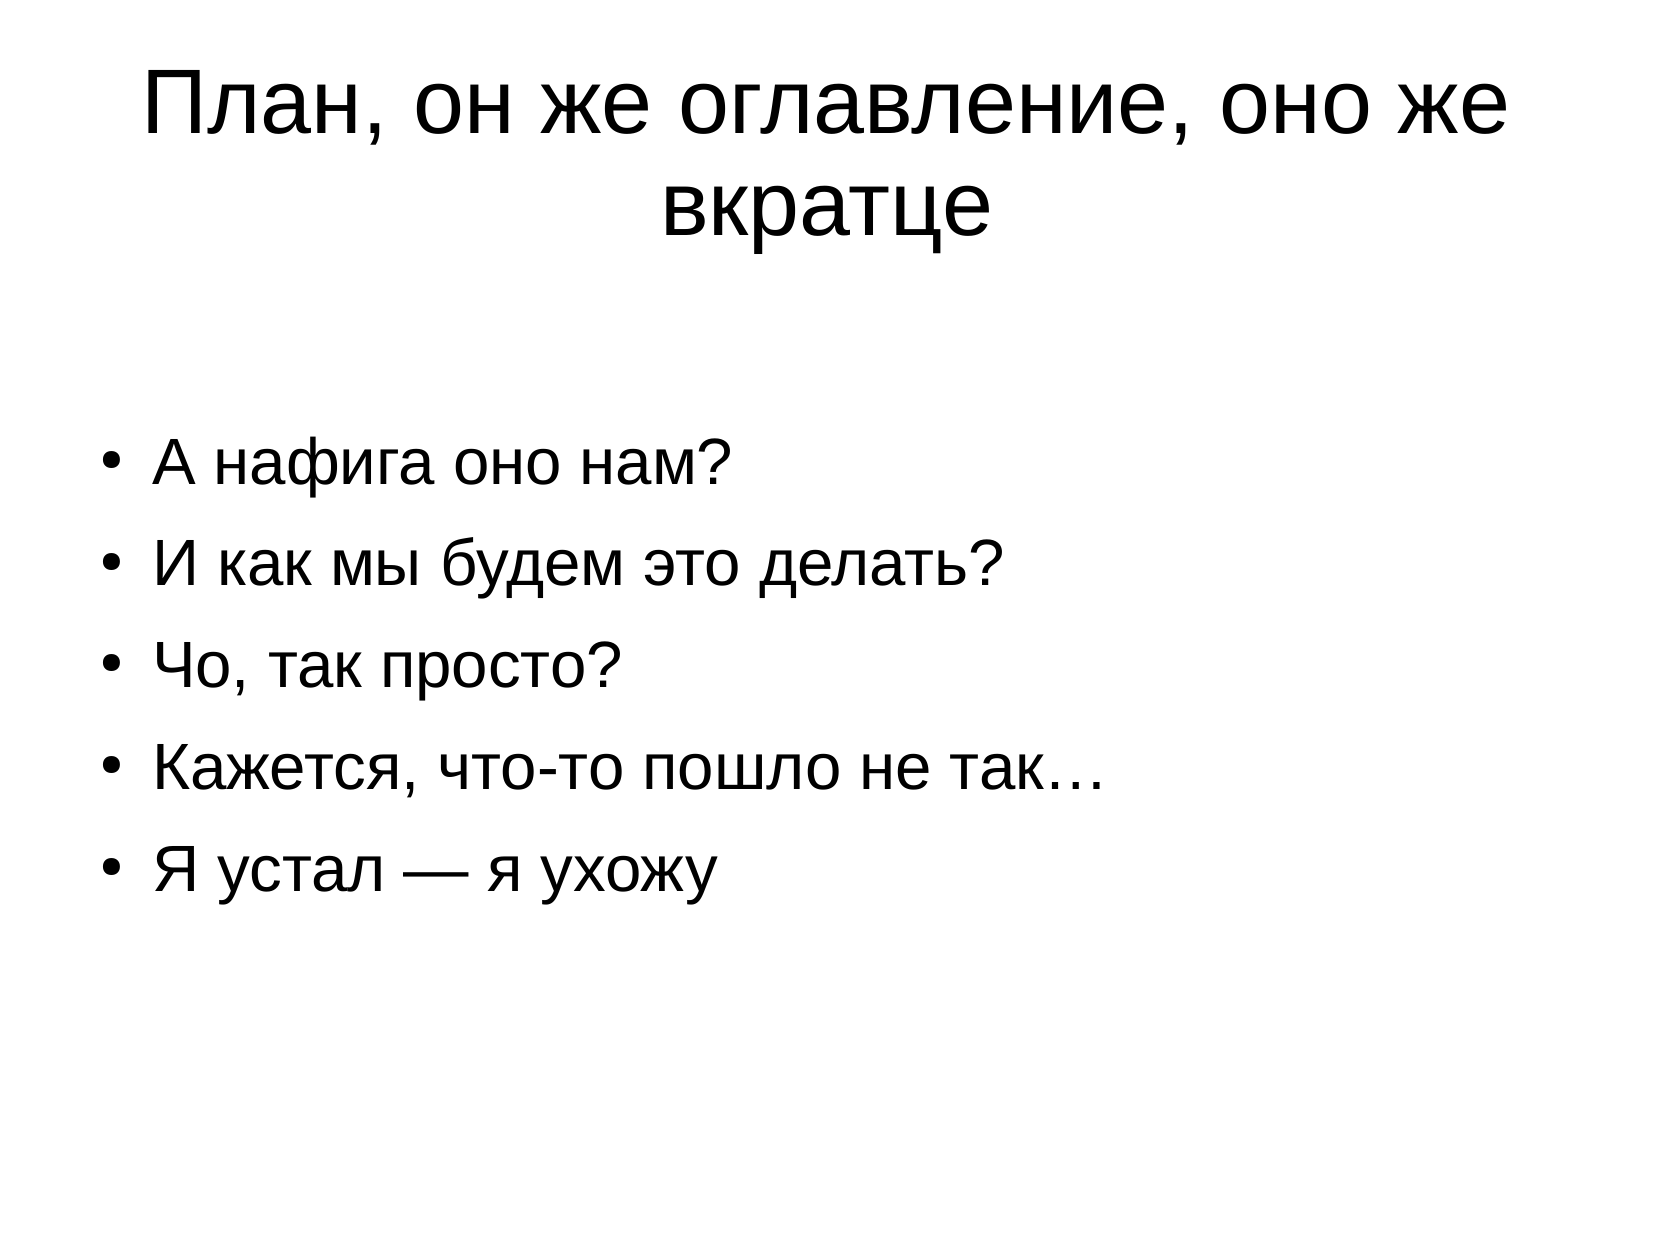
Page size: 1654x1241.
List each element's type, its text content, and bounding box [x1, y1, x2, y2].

title План, он же оглавление, оно же вкратце [82, 49, 1571, 257]
list А нафига оно нам? И как мы будем это делать? Чо, так просто? Кажется, что-то пошло не так… Я устал — я ухожу [82, 425, 1571, 910]
